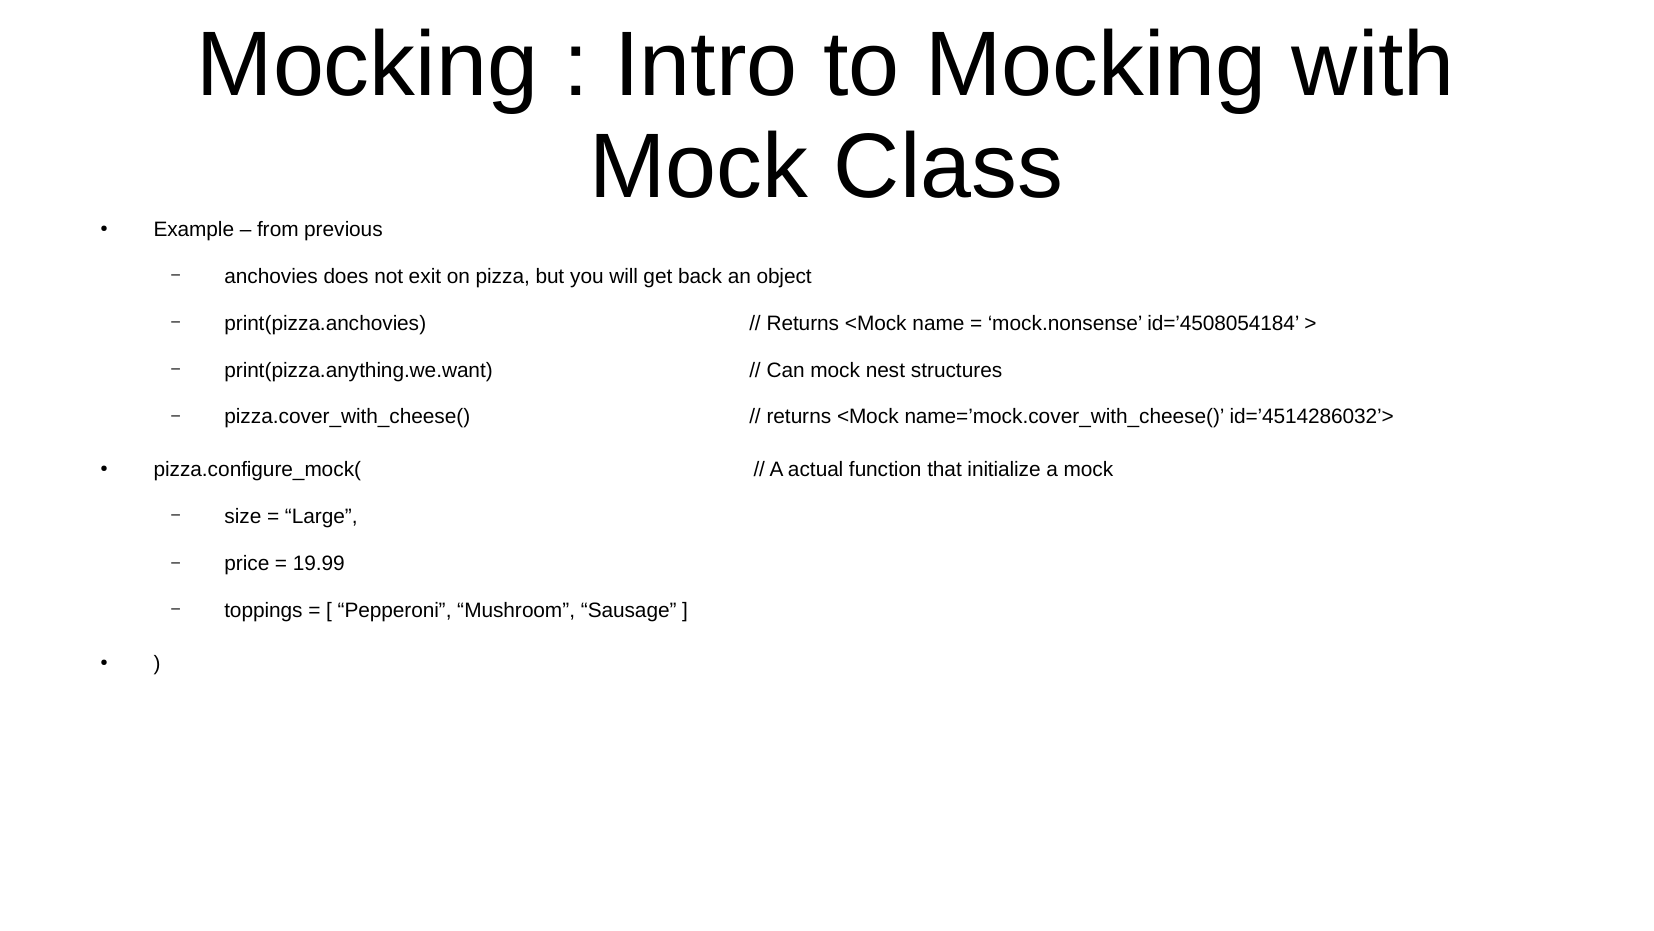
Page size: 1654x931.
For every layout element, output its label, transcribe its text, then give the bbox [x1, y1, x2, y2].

list Example – from previous anchovies does not exit on pizza, but you will get back an object print(pizza.anchovies) // Returns <Mock name = ‘mock.nonsense’ id=’4508054184’ > print(pizza.anything.we.want) // Can mock nest structures pizza.cover_with_cheese() // returns <Mock name=’mock.cover_with_cheese()’ id=’4514286032’> pizza.configure_mock( // A actual function that initialize a mock size = “Large”, price = 19.99 toppings = [ “Pepperoni”, “Mushroom”, “Sausage” ] ) [82, 217, 1651, 916]
title Mocking : Intro to Mocking with Mock Class [82, 12, 1571, 217]
